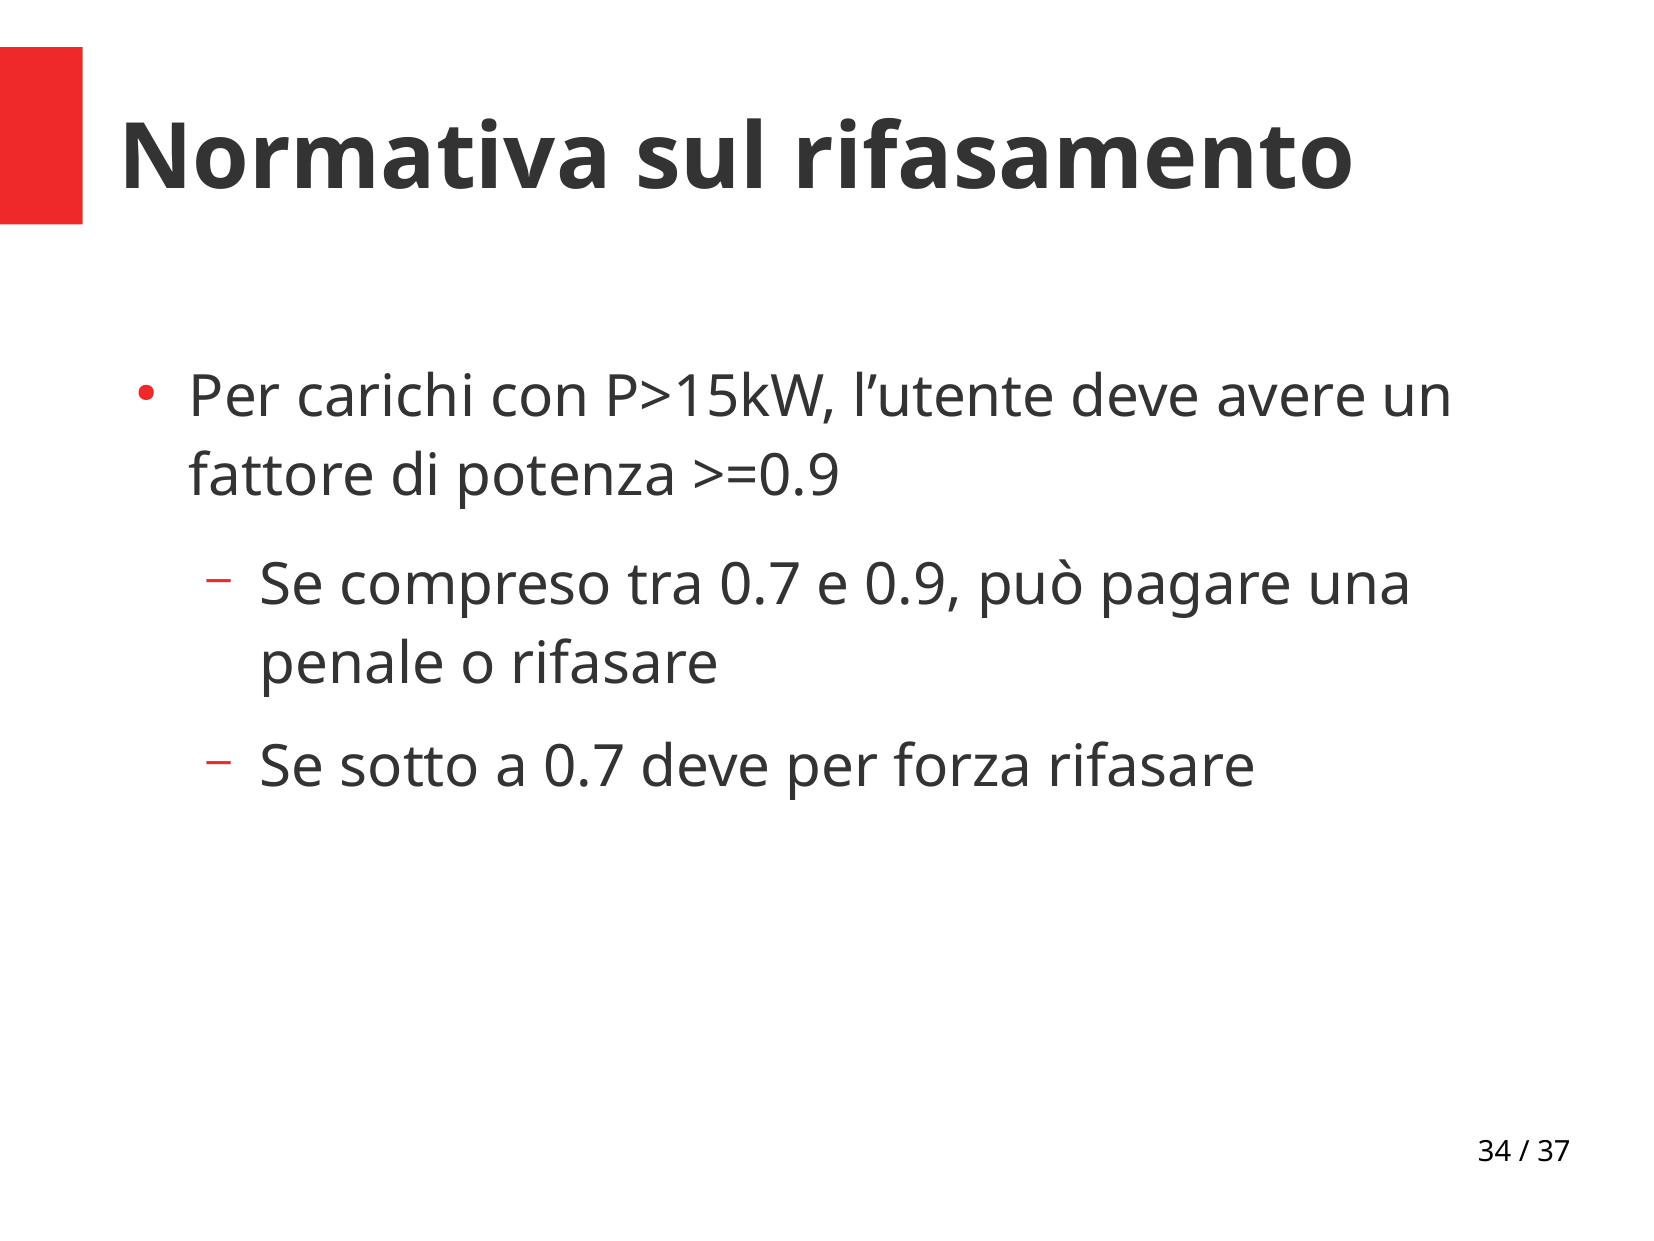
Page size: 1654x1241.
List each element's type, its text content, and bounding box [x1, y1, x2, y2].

title Normativa sul rifasamento [118, 49, 1571, 257]
list Per carichi con P>15kW, l’utente deve avere un fattore di potenza >=0.9 Se compreso tra 0.7 e 0.9, può pagare una penale o rifasare Se sotto a 0.7 deve per forza rifasare [118, 354, 1536, 1074]
